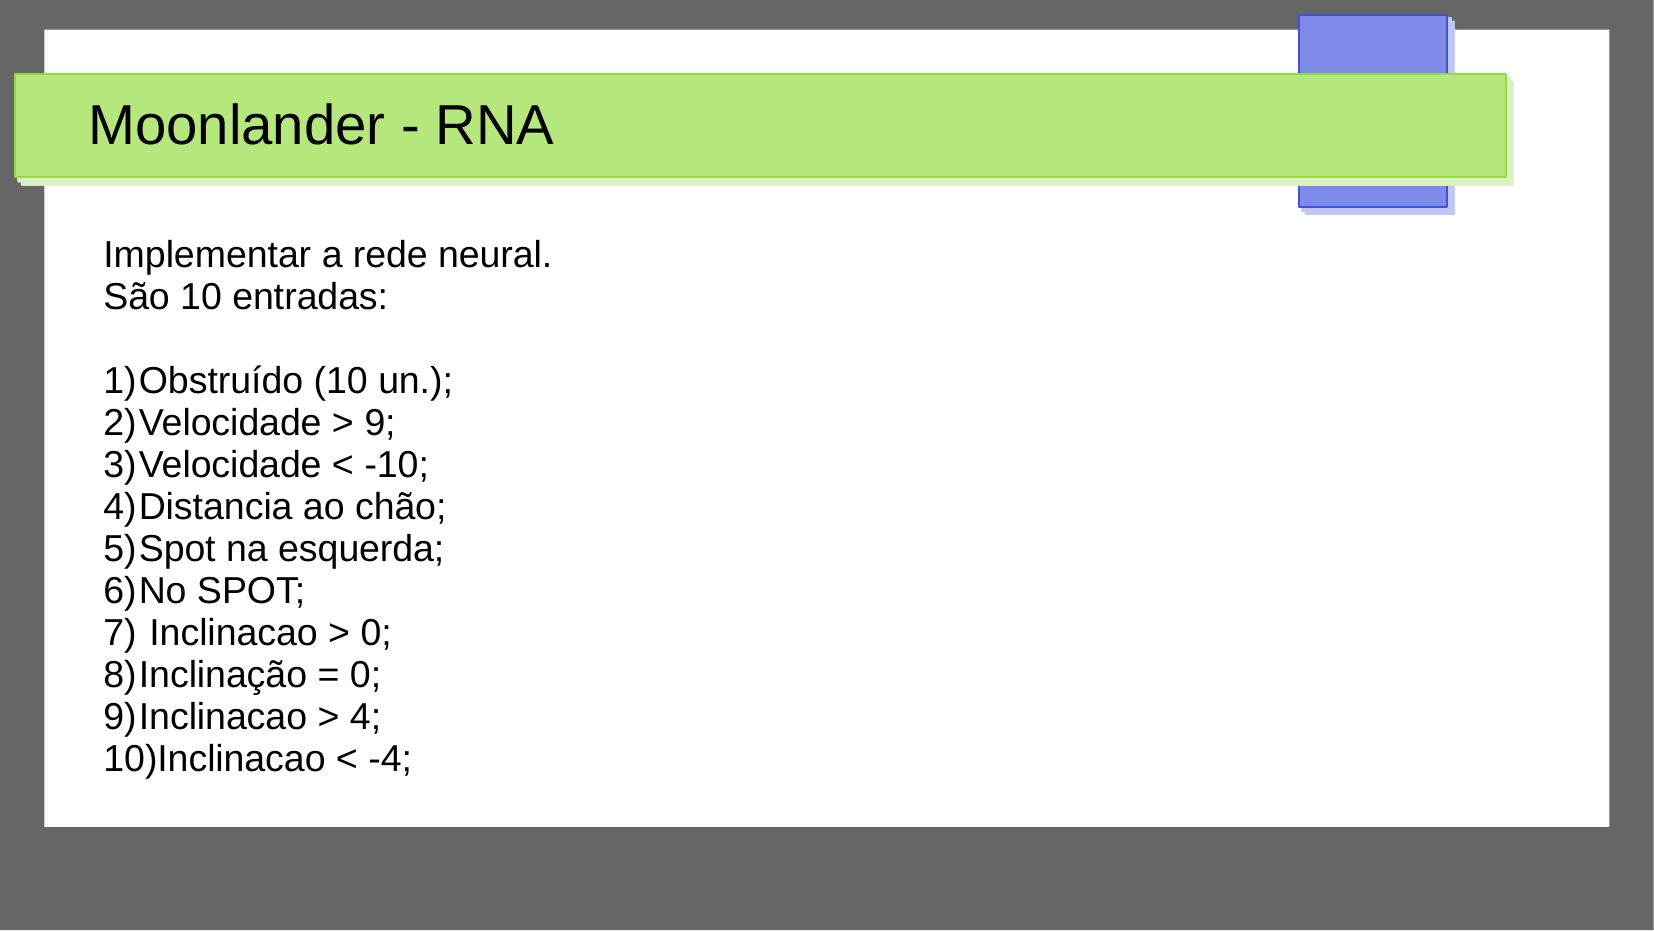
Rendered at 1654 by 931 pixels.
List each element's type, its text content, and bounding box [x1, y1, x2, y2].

text_box Implementar a rede neural. São 10 entradas: Obstruído (10 un.); Velocidade > 9; Velocidade < -10; Distancia ao chão; Spot na esquerda; No SPOT; Inclinacao > 0; Inclinação = 0; Inclinacao > 4; Inclinacao < -4; [88, 226, 1565, 787]
title Moonlander - RNA [88, 73, 1506, 178]
